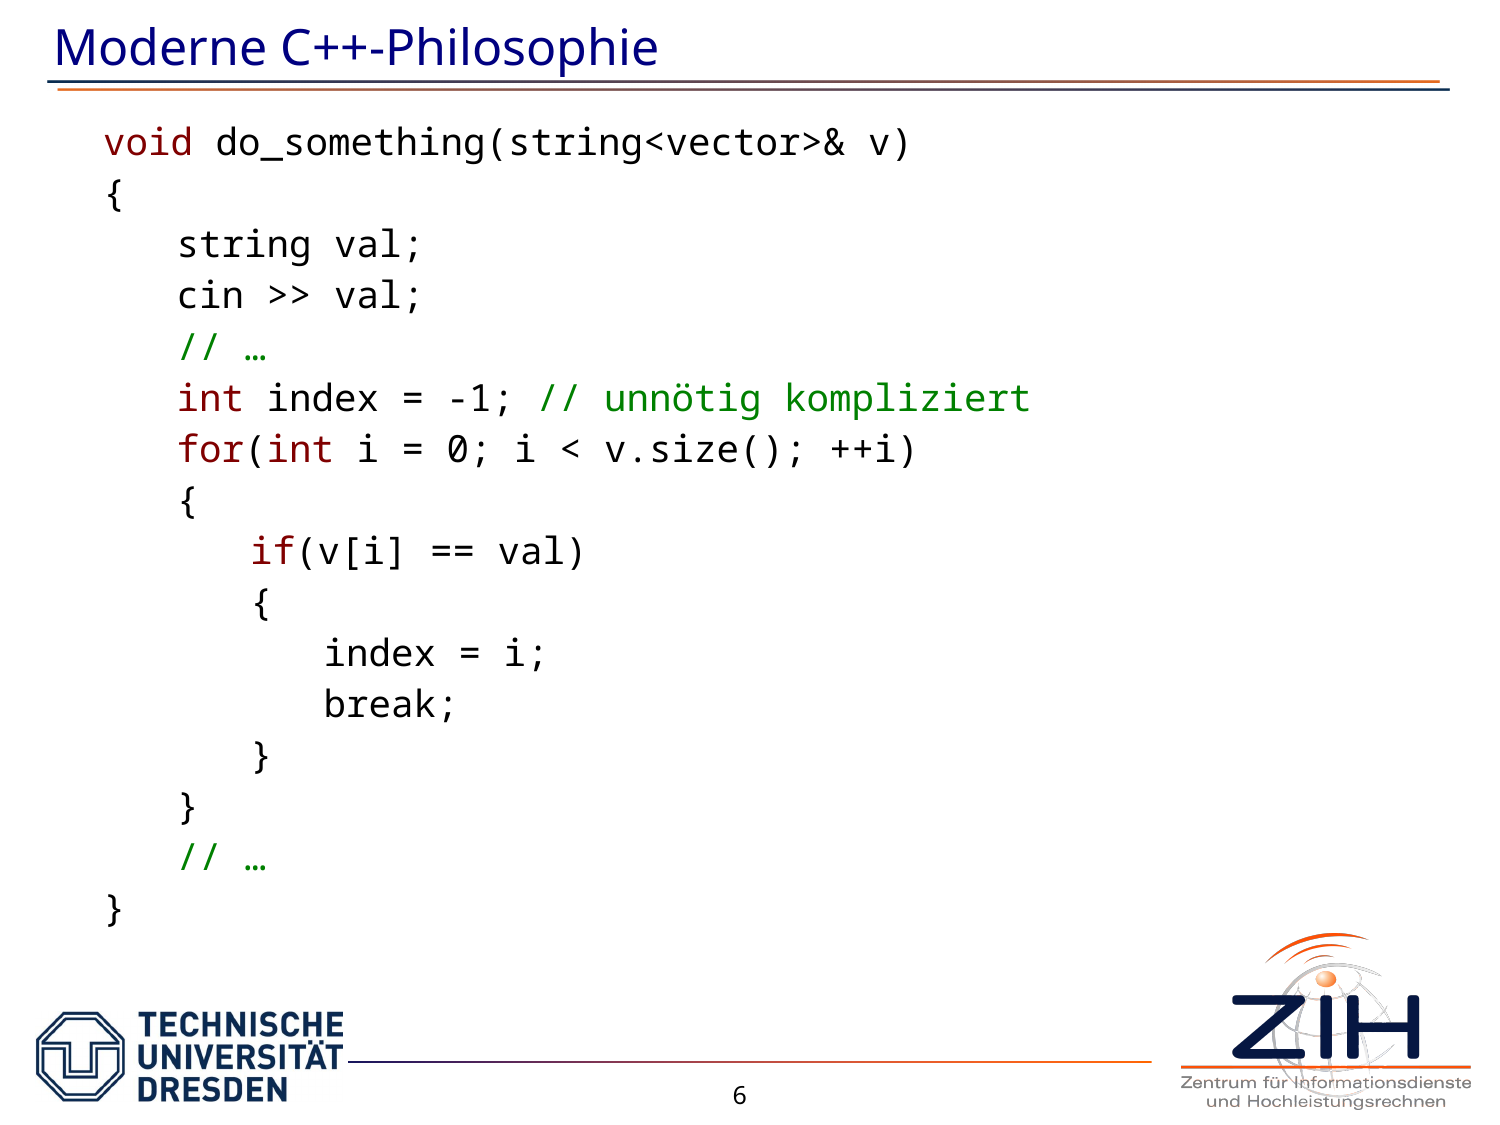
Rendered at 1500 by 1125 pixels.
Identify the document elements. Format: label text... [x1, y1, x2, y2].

picture [35, 1011, 343, 1102]
list void do_something(string<vector>& v) { string val; cin >> val; // … int index = -1; // unnötig kompliziert for(int i = 0; i < v.size(); ++i) { if(v[i] == val) { index = i; break; } } // … } [29, 118, 1418, 931]
picture [47, 80, 1450, 91]
title Moderne C++-Philosophie [53, 12, 1453, 81]
picture [1181, 933, 1471, 1110]
